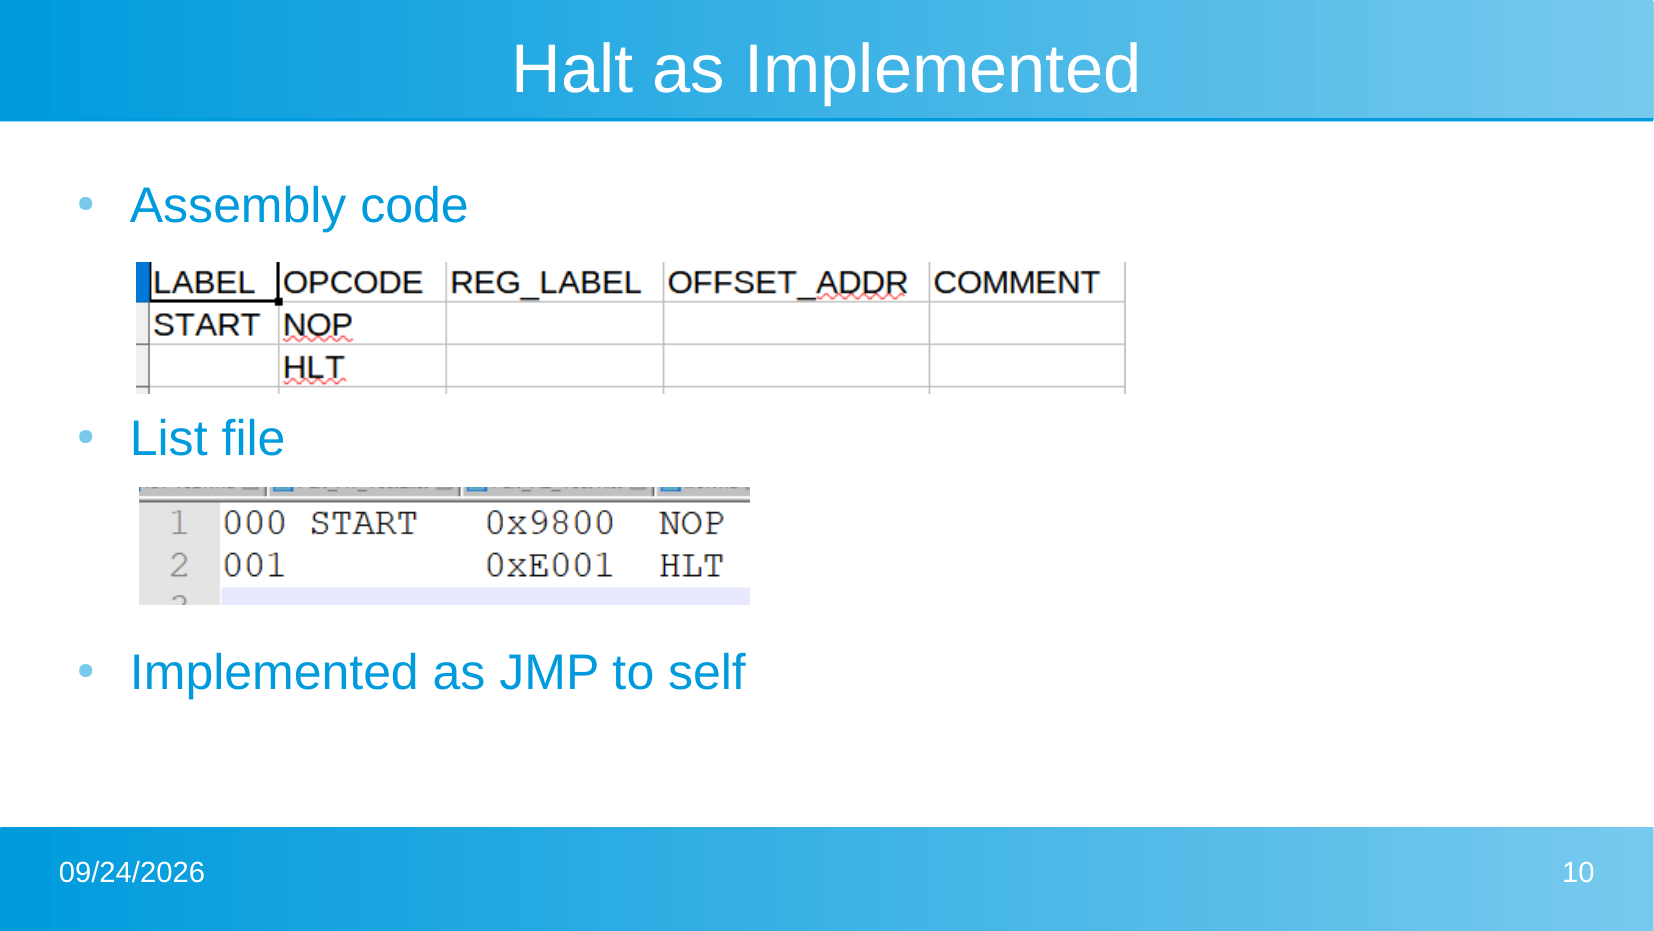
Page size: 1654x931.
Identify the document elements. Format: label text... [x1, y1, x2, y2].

title Halt as Implemented [59, 29, 1595, 108]
picture [139, 487, 751, 605]
list Assembly code List file Implemented as JMP to self [59, 177, 1595, 488]
picture [136, 262, 1126, 394]
